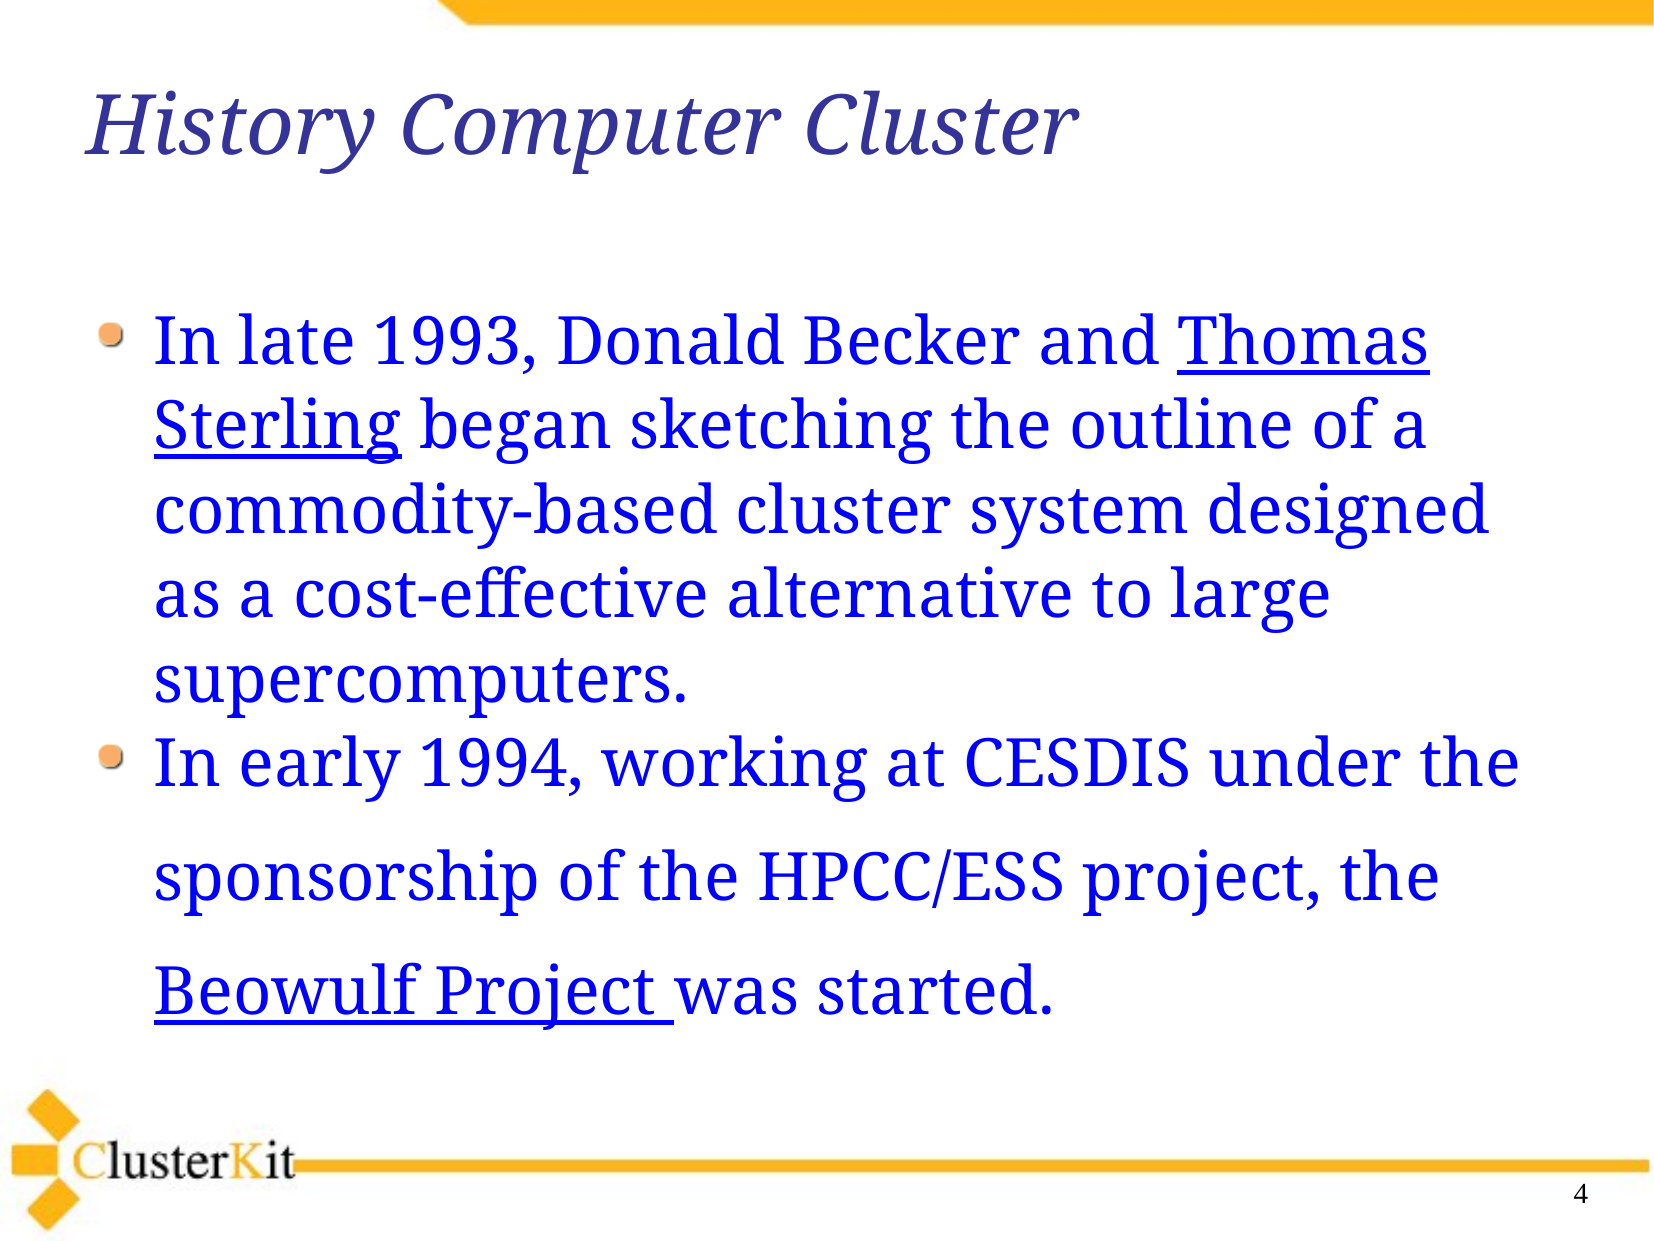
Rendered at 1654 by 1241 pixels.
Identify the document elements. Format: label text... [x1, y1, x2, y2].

picture [0, 0, 1654, 1241]
text_box History Computer Cluster [71, 20, 1560, 228]
list In late 1993, Donald Becker and Thomas Sterling began sketching the outline of a commodity-based cluster system designed as a cost-effective alternative to large supercomputers. In early 1994, working at CESDIS under the sponsorship of the HPCC/ESS project, the Beowulf Project was started. [82, 289, 1571, 1108]
